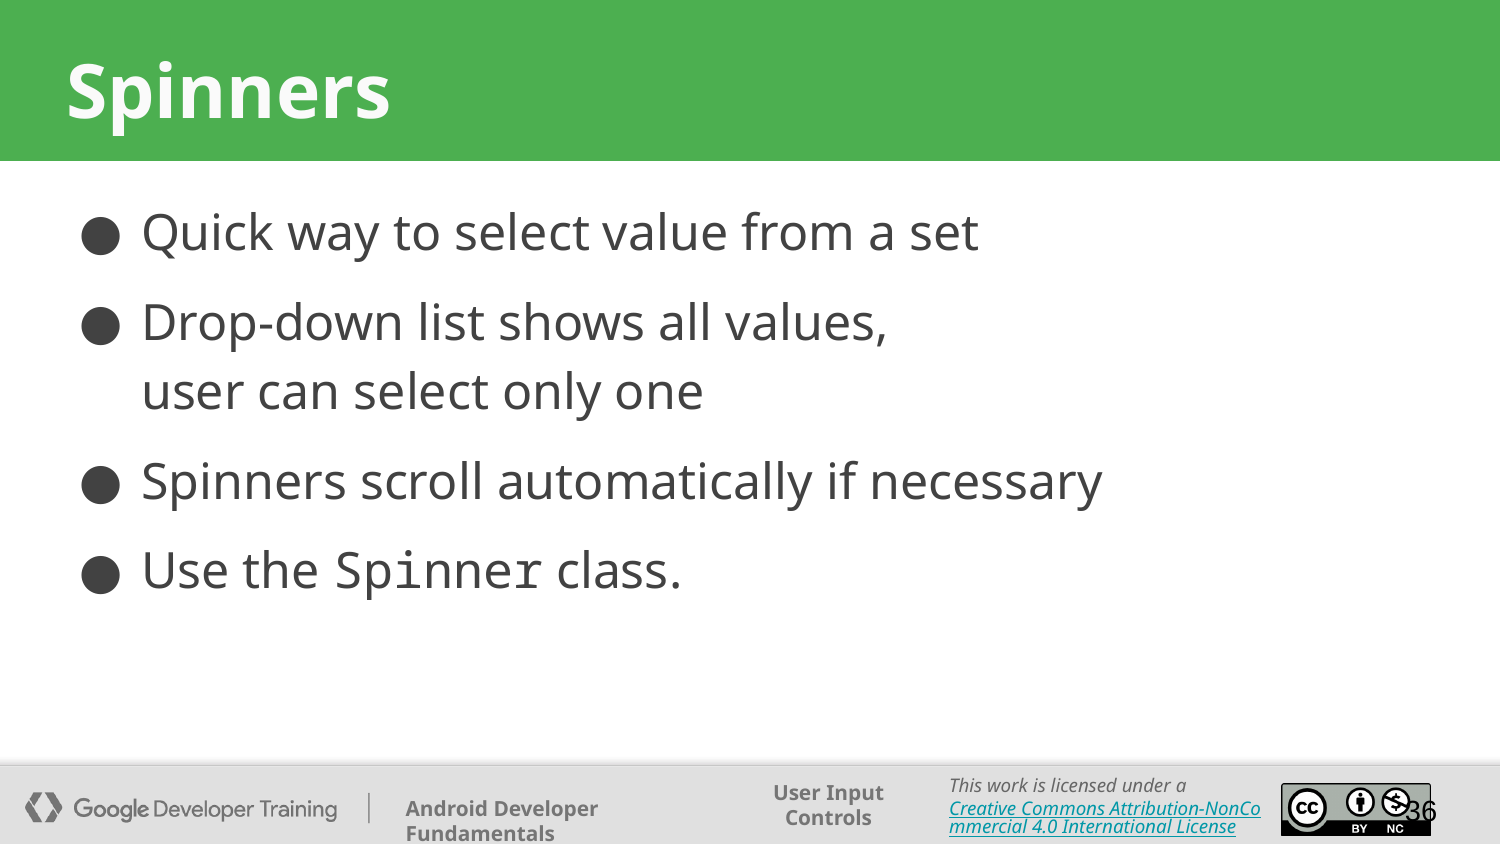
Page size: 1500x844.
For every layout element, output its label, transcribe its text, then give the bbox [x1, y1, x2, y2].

slide_number <number> [1389, 777, 1480, 842]
picture [0, 161, 1500, 844]
title Spinners [51, 28, 1449, 122]
list Quick way to select value from a set Drop-down list shows all values, user can select only one Spinners scroll automatically if necessary Use the Spinner class. [51, 176, 1172, 730]
